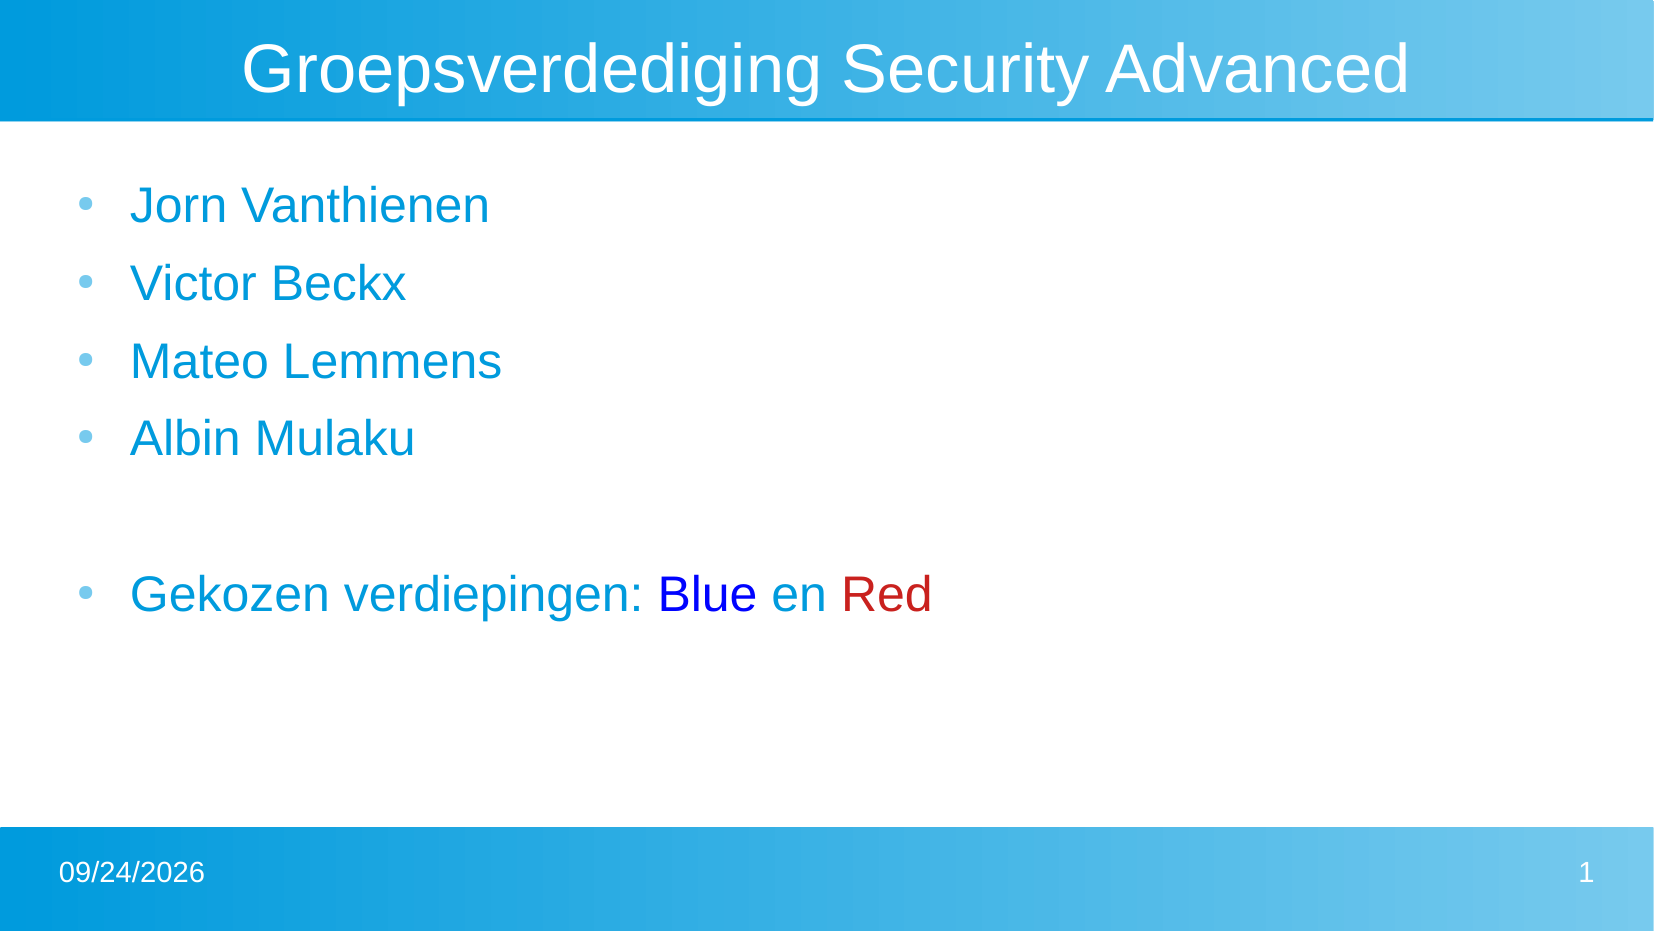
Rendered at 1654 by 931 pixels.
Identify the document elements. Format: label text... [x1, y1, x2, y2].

title Groepsverdediging Security Advanced [59, 29, 1595, 108]
list Jorn Vanthienen Victor Beckx Mateo Lemmens Albin Mulaku Gekozen verdiepingen: Blue en Red [59, 177, 1595, 768]
